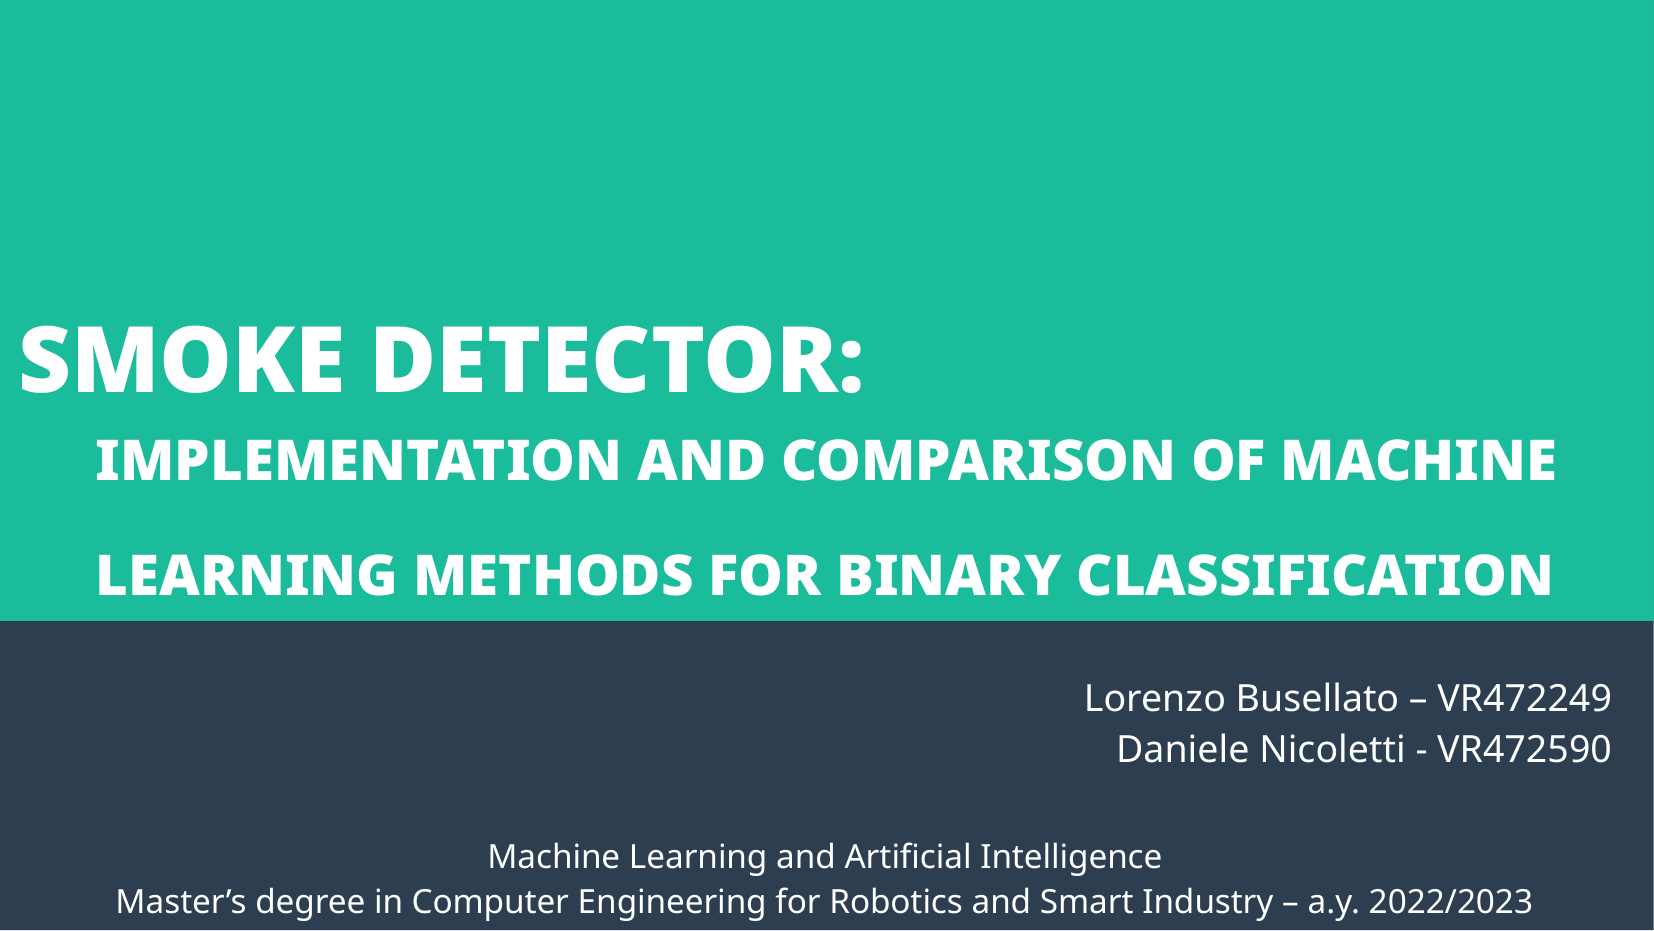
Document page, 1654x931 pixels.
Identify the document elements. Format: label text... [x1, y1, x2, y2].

subtitle Master’s degree in Computer Engineering for Robotics and Smart Industry – a.y. 2022/2023 [57, 886, 1594, 931]
title SMOKE DETECTOR: [0, 239, 901, 413]
text_box Lorenzo Busellato – VR472249 Daniele Nicoletti - VR472590 [77, 675, 1613, 770]
title IMPLEMENTATION AND COMPARISON OF MACHINE LEARNING METHODS FOR BINARY CLASSIFICATION [59, 391, 1595, 603]
text_box Machine Learning and Artificial Intelligence [57, 825, 1594, 886]
